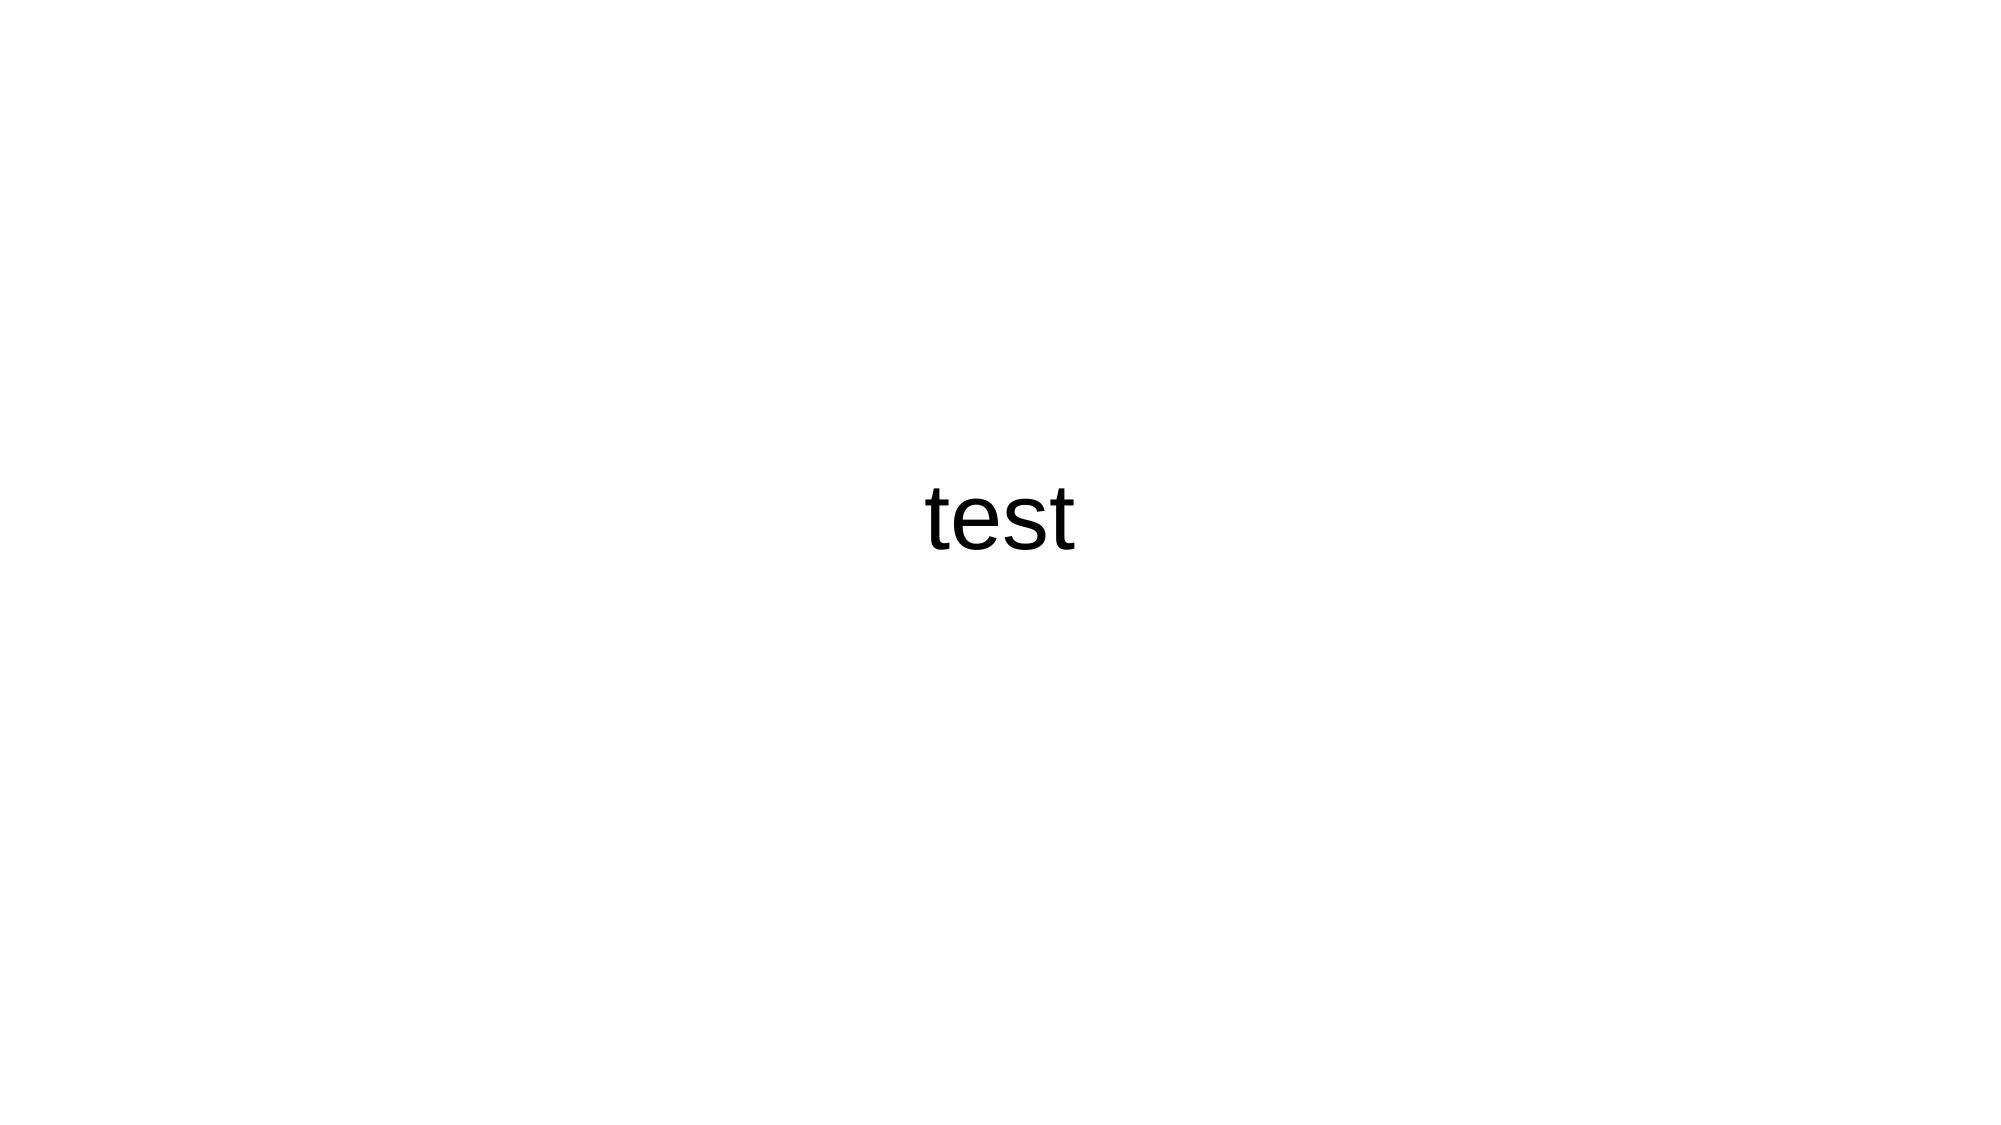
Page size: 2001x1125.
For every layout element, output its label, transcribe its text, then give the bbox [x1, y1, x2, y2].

title test [250, 184, 1751, 576]
